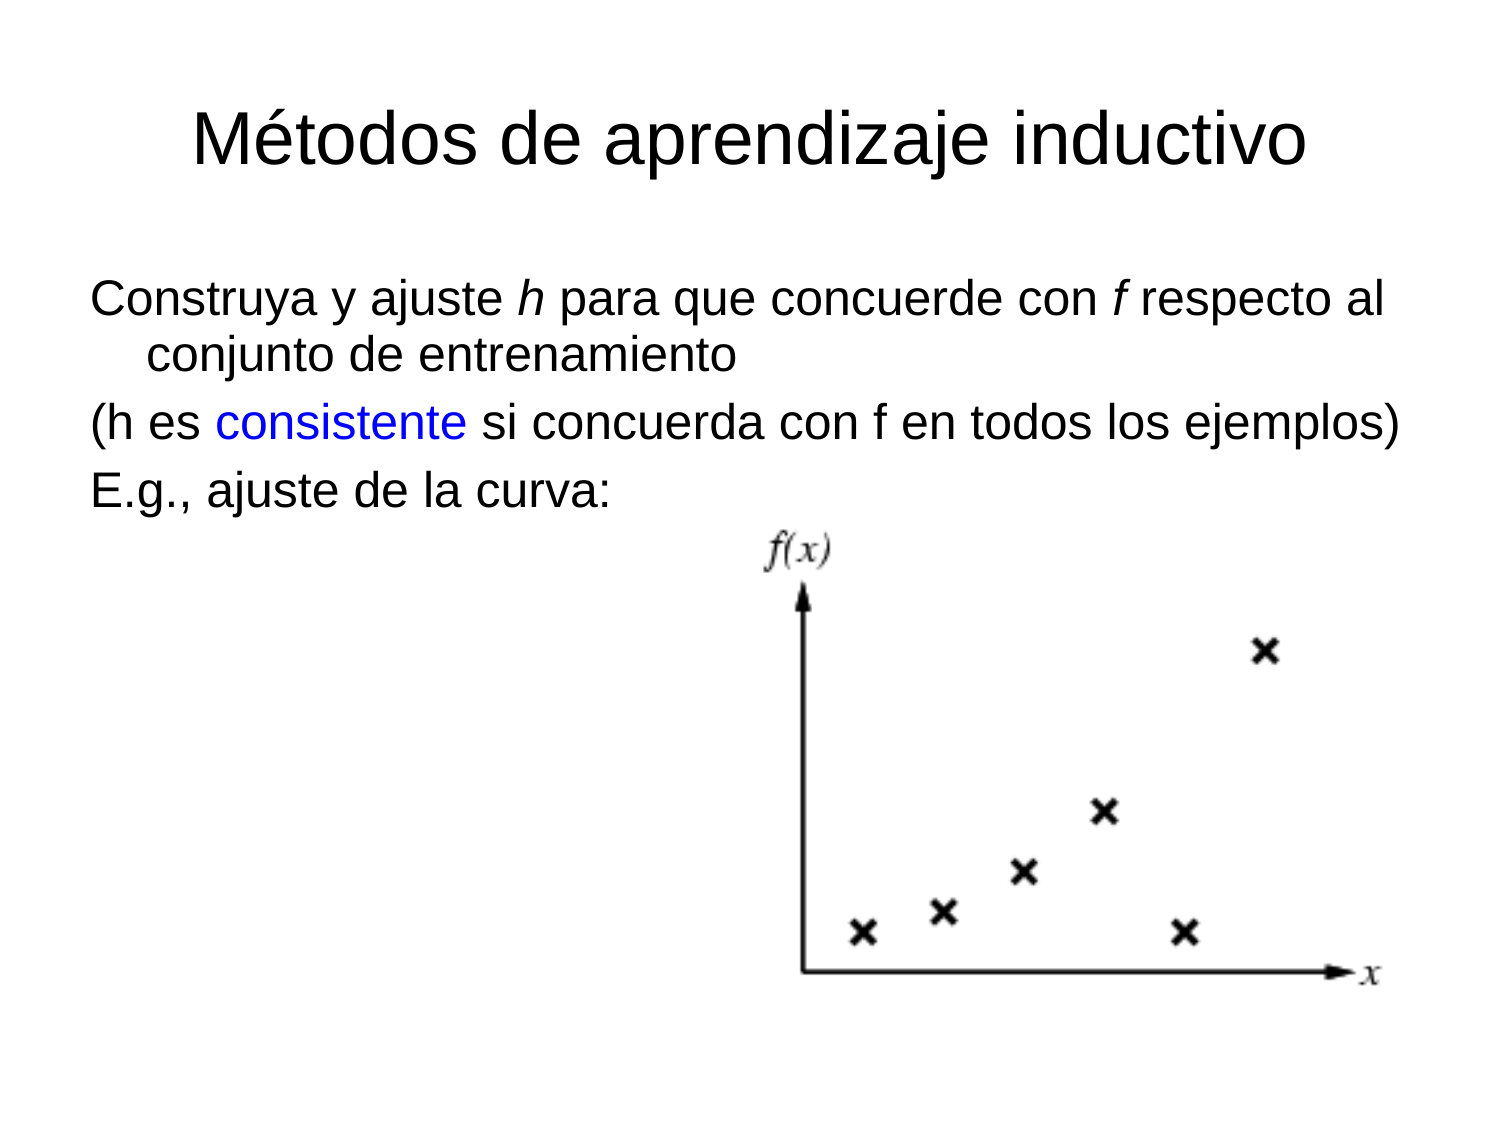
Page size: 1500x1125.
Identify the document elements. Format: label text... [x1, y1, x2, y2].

list Construya y ajuste h para que concuerde con f respecto al conjunto de entrenamiento (h es consistente si concuerda con f en todos los ejemplos) E.g., ajuste de la curva: [75, 262, 1426, 1006]
picture [762, 523, 1388, 1004]
title Métodos de aprendizaje inductivo [75, 45, 1426, 233]
